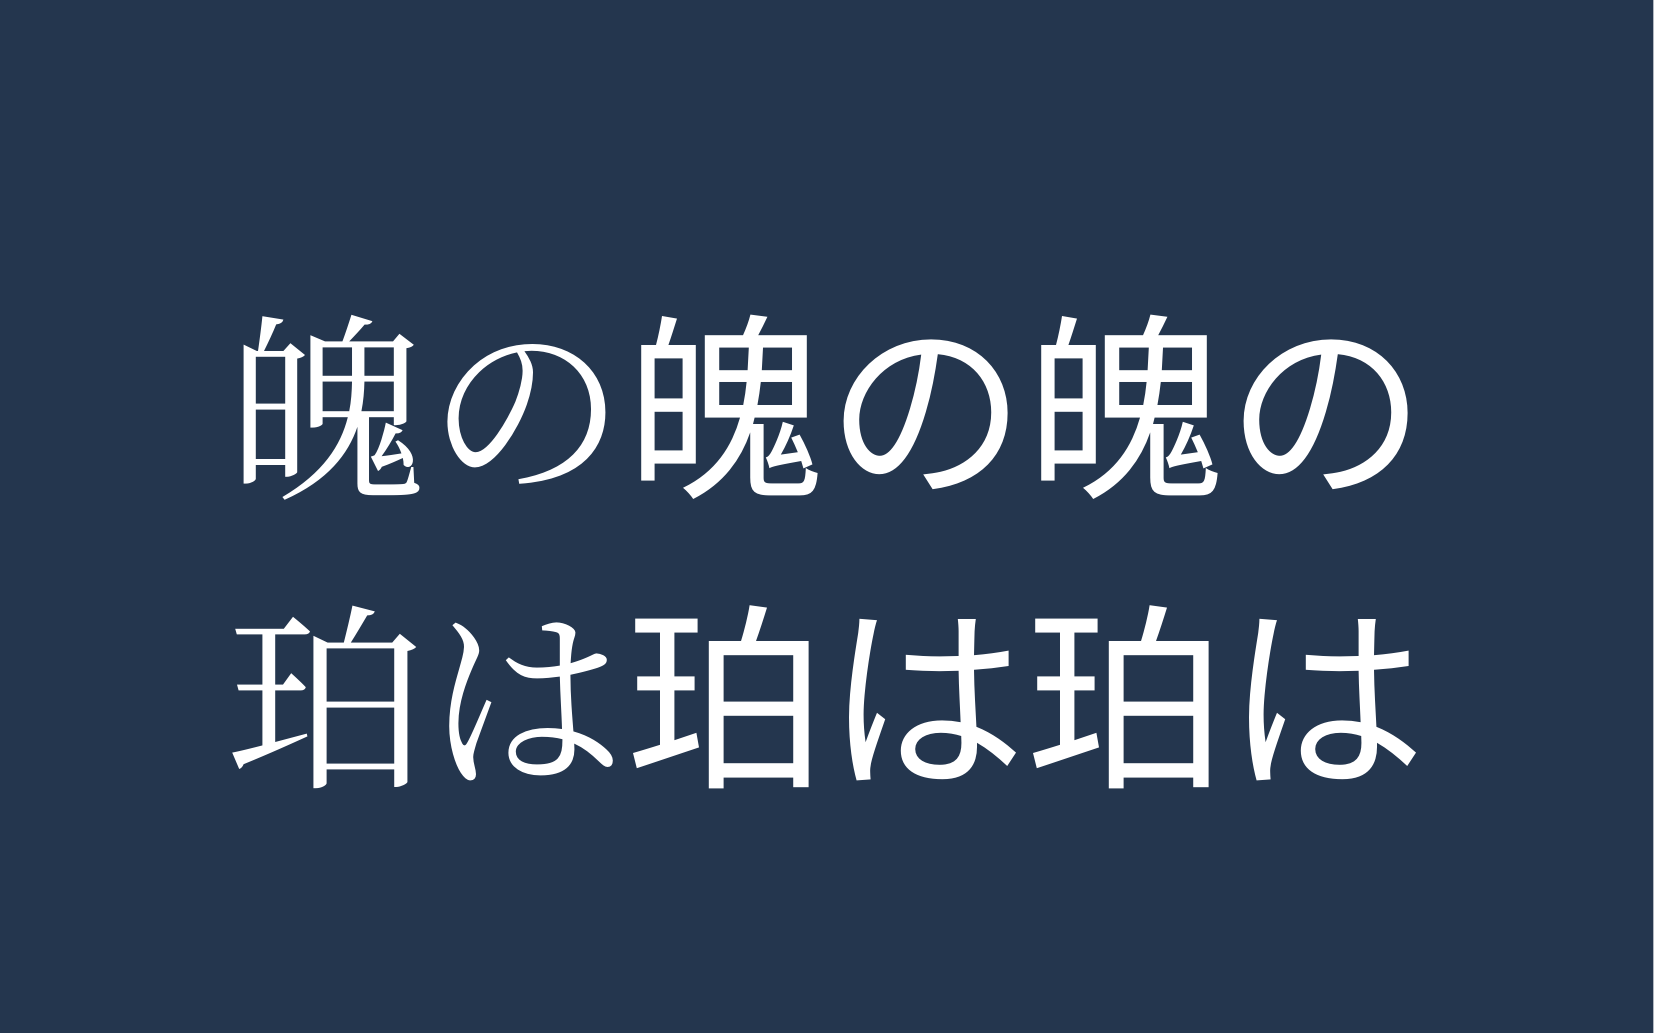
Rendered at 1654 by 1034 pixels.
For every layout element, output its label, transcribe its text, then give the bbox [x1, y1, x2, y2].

subtitle 魄の魄の魄の 珀は珀は珀は [82, 222, 1571, 861]
